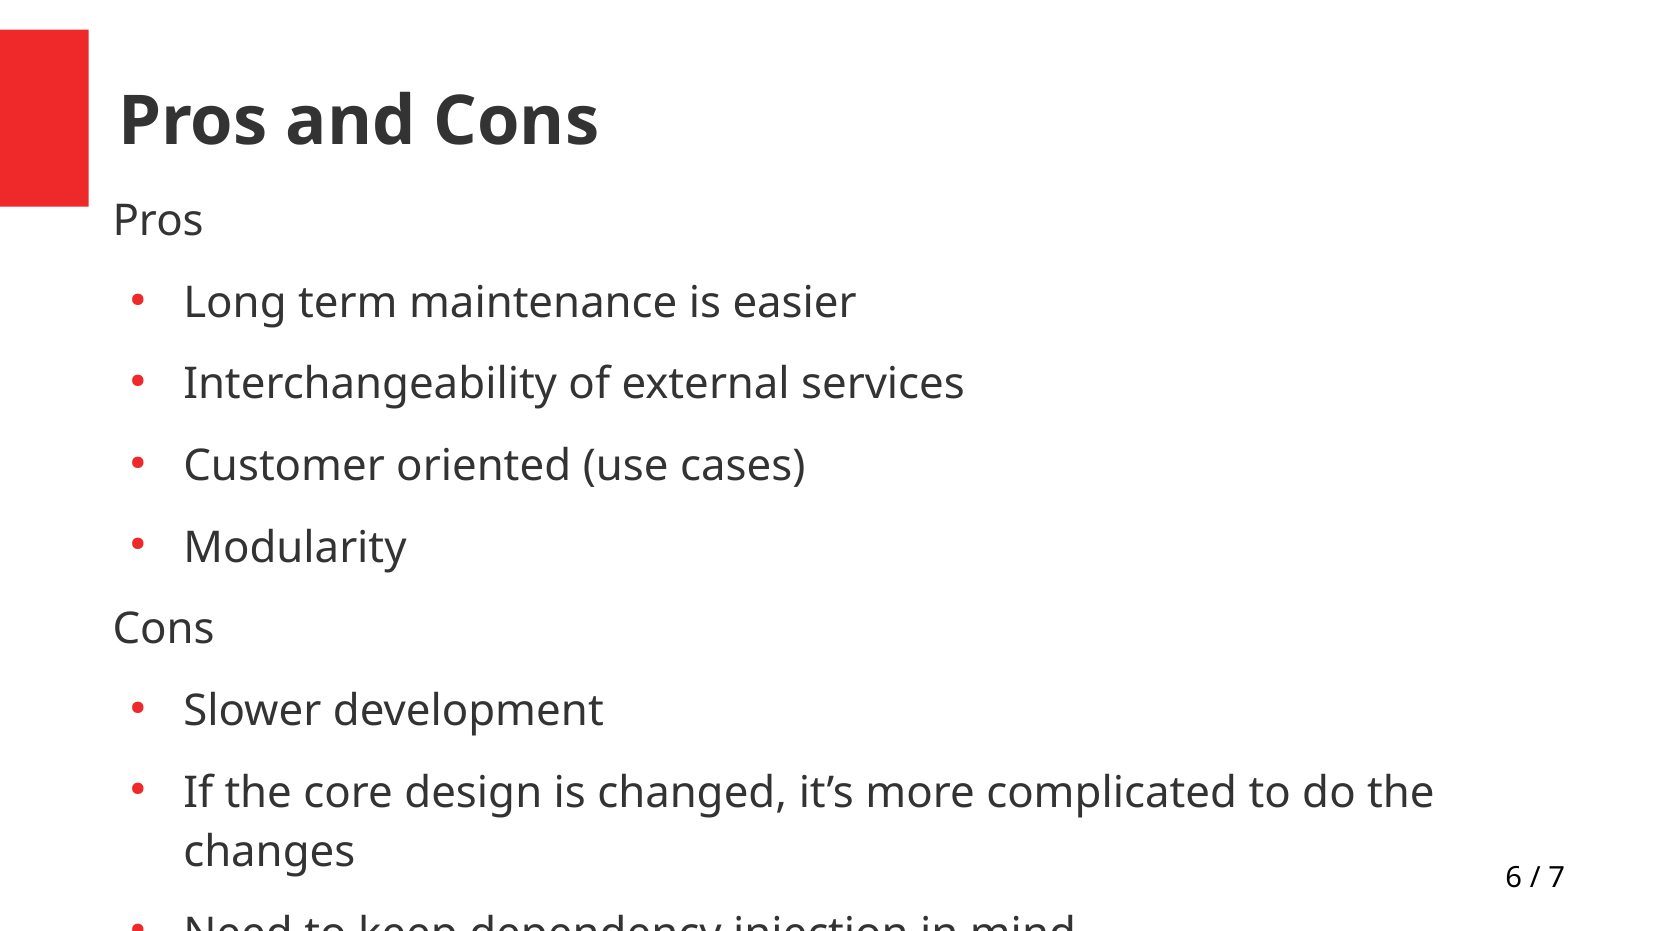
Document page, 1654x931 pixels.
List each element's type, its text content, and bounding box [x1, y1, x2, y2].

title Pros and Cons [118, 29, 1595, 207]
list Pros Long term maintenance is easier Interchangeability of external services Customer oriented (use cases) Modularity Cons Slower development If the core design is changed, it’s more complicated to do the changes Need to keep dependency injection in mind [112, 188, 1589, 751]
